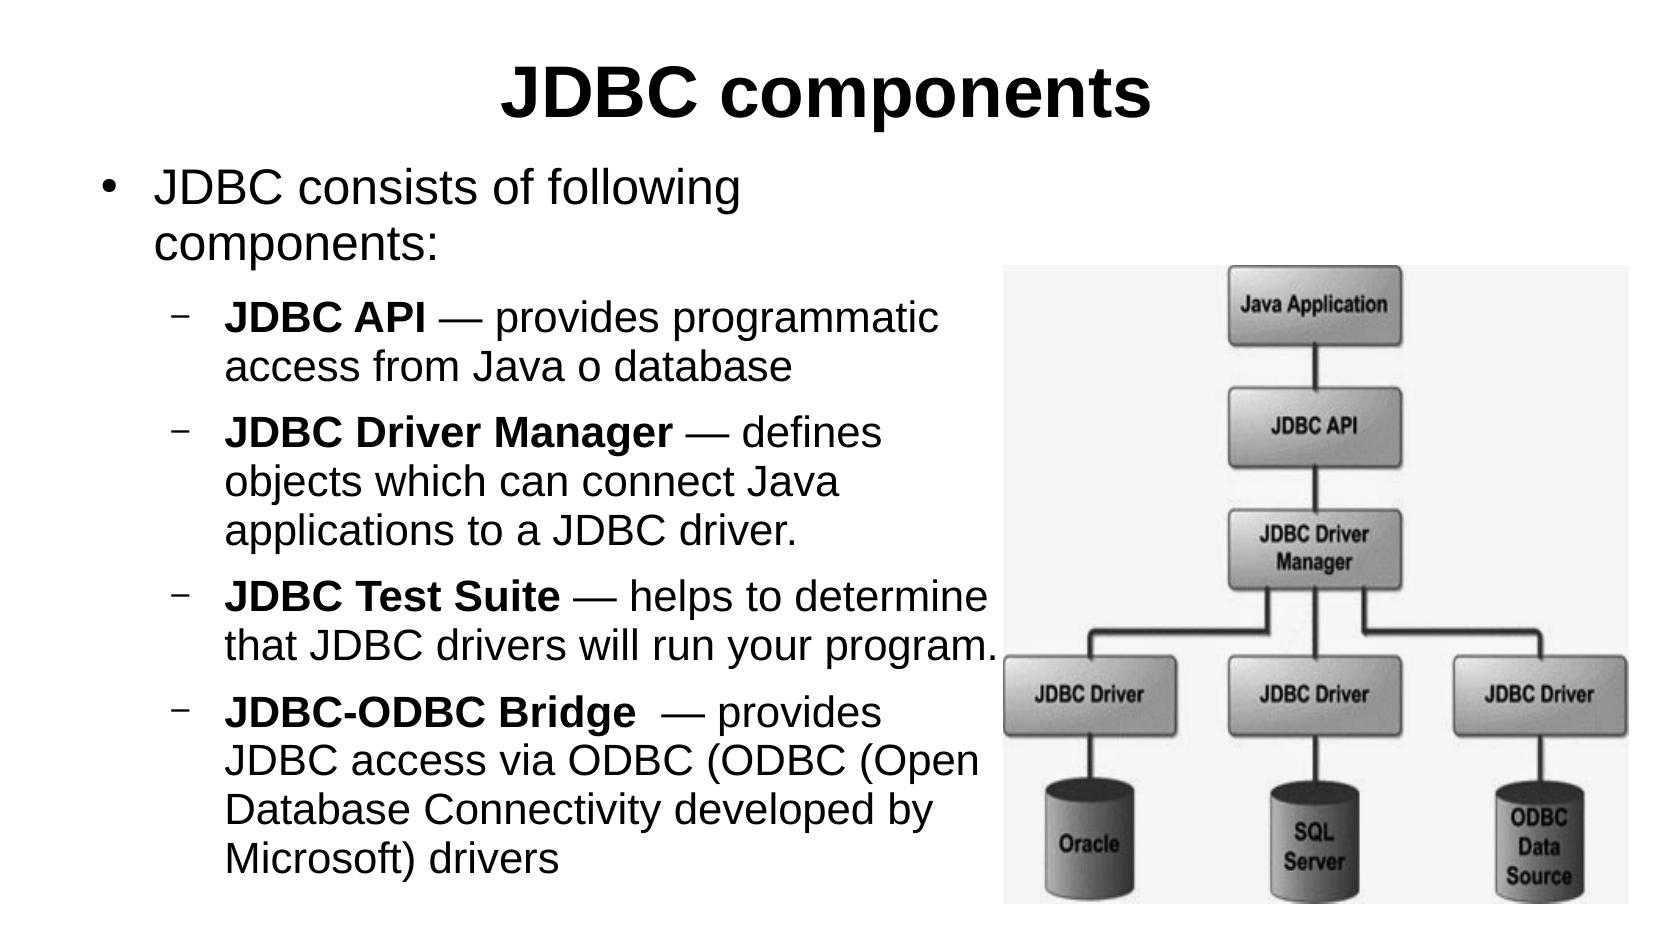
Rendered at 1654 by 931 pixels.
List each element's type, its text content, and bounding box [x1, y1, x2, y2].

picture [1003, 265, 1629, 904]
list JDBC consists of following components: JDBC API — provides programmatic access from Java o database JDBC Driver Manager — defines objects which can connect Java applications to a JDBC driver. JDBC Test Suite — helps to determine that JDBC drivers will run your program. JDBC-ODBC Bridge — provides JDBC access via ODBC (ODBC (Open Database Connectivity developed by Microsoft) drivers [82, 159, 1004, 886]
title JDBC components [82, 37, 1571, 147]
